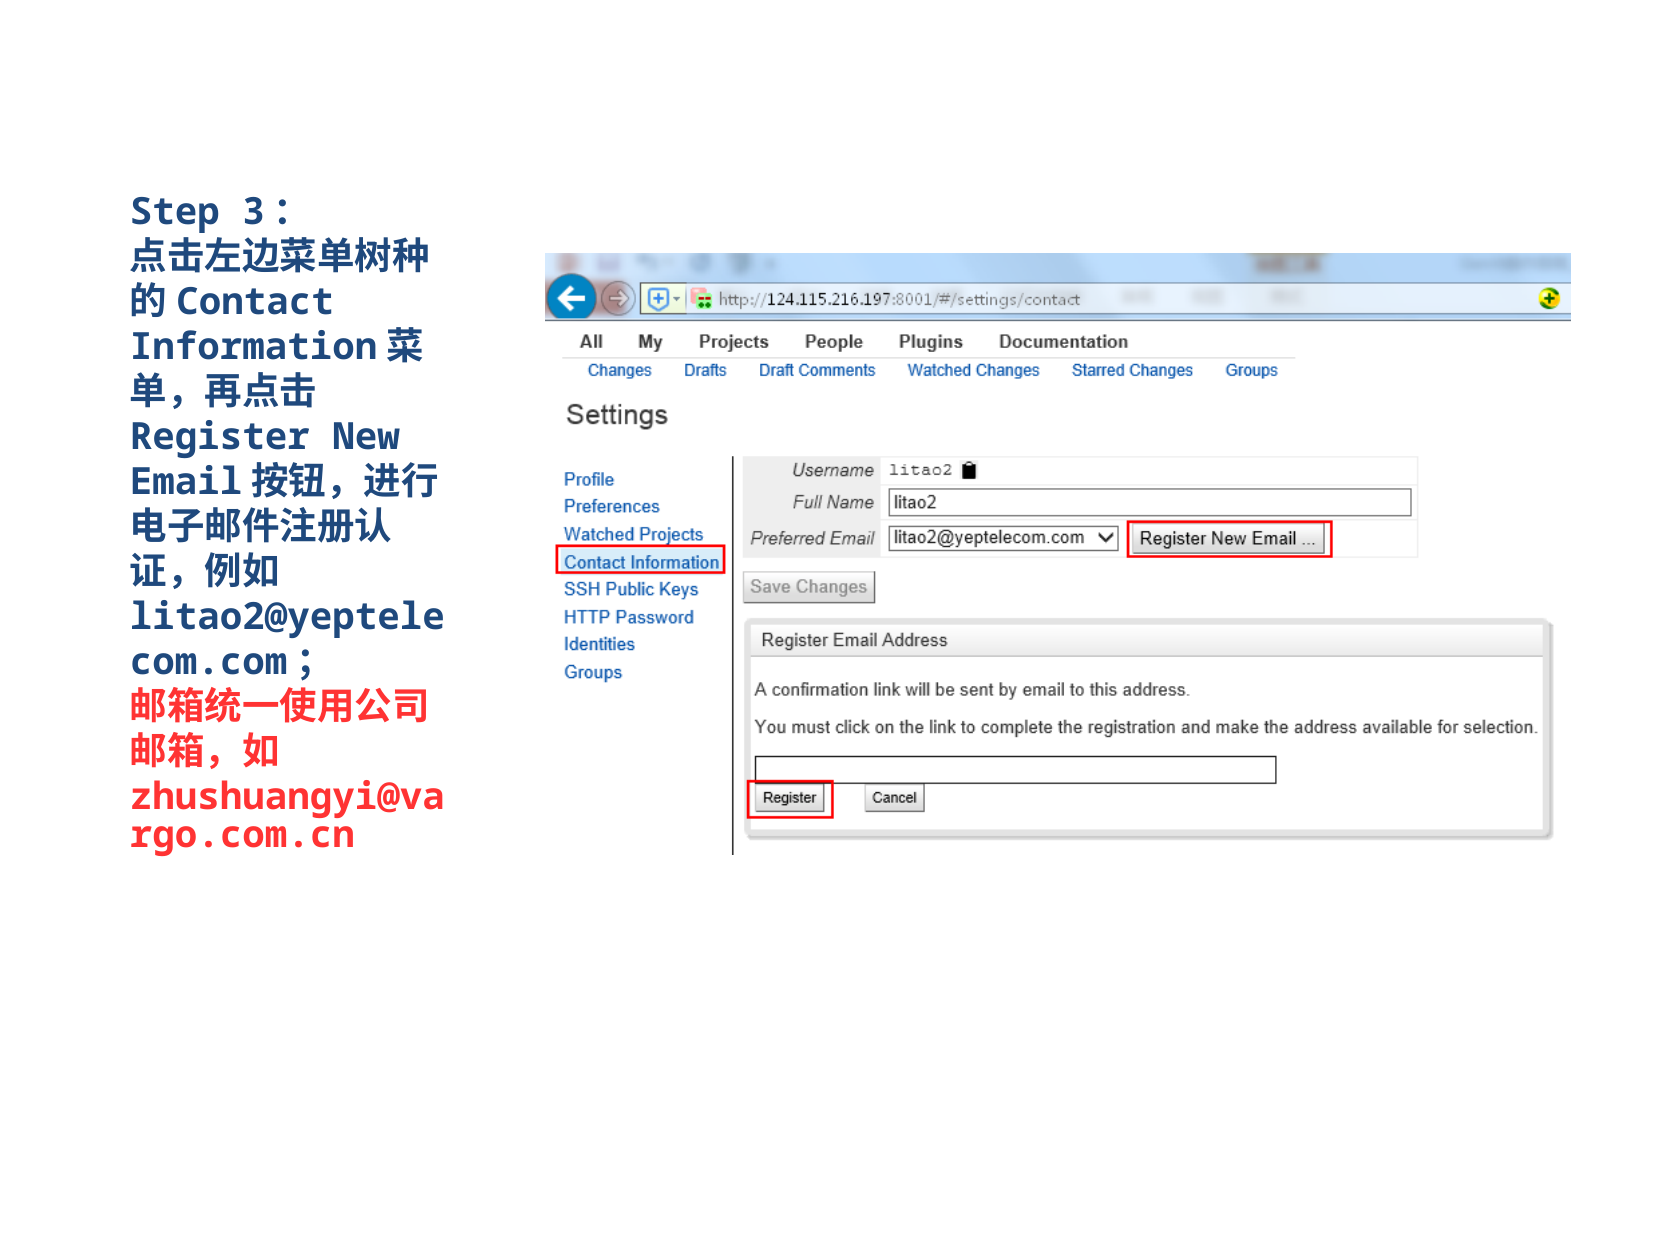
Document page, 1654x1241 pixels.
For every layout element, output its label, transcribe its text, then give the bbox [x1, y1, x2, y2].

text_box Step 3： 点击左边菜单树种的Contact Information菜单，再点击Register New Email按钮，进行电子邮件注册认证，例如litao2@yeptelecom.com； 邮箱统一使用公司邮箱，如 zhushuangyi@vargo.com.cn [115, 179, 466, 746]
picture [545, 253, 1571, 856]
